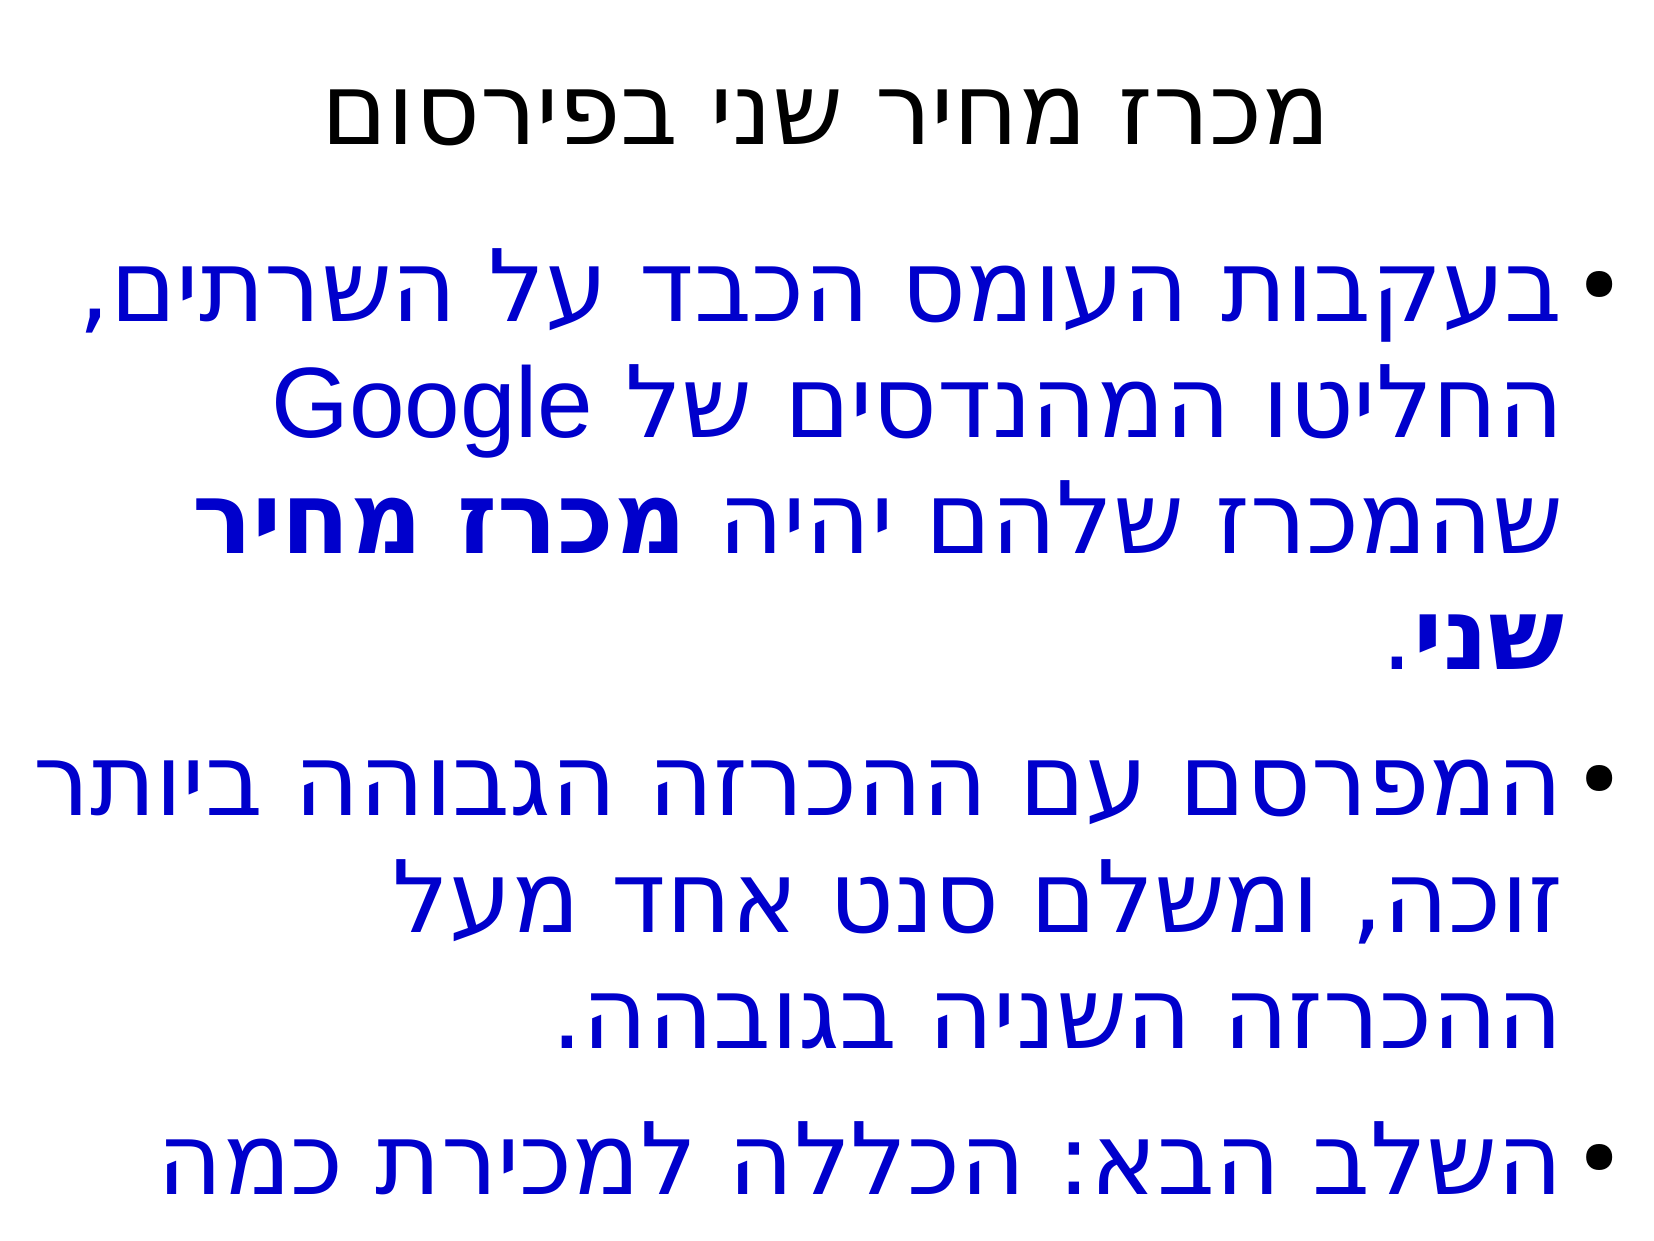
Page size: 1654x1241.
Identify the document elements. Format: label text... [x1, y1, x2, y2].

title מכרז מחיר שני בפירסום [0, 0, 1654, 226]
list בעקבות העומס הכבד על השרתים, החליטו המהנדסים של Google שהמכרז שלהם יהיה מכרז מחיר שני. המפרסם עם ההכרזה הגבוהה ביותר זוכה, ומשלם סנט אחד מעל ההכרזה השניה בגובהה. השלב הבא: הכללה למכירת כמה פרסומות בו-זמנית --> [27, 228, 1636, 1241]
